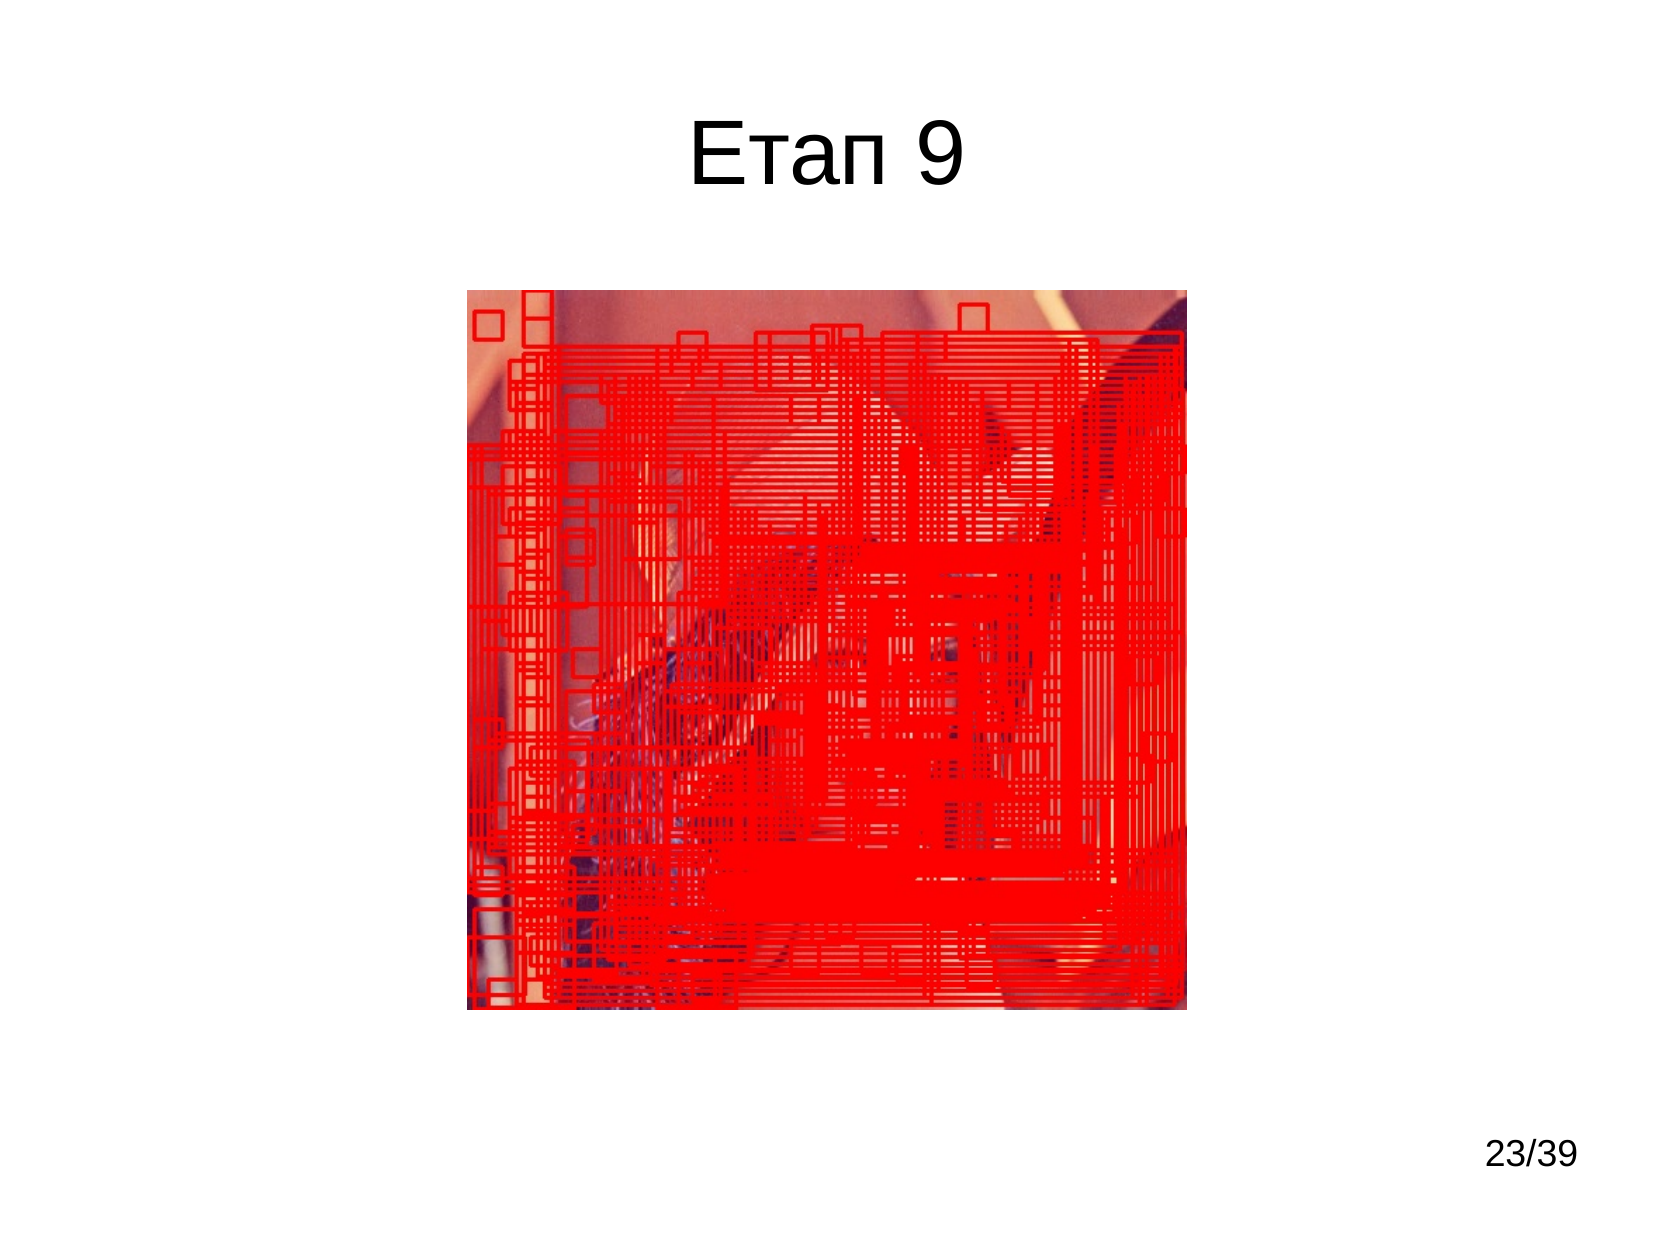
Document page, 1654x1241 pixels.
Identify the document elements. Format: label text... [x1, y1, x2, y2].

title Етап 9 [82, 49, 1571, 257]
text_box 23/39 [1470, 1125, 1606, 1182]
picture [467, 290, 1187, 1010]
